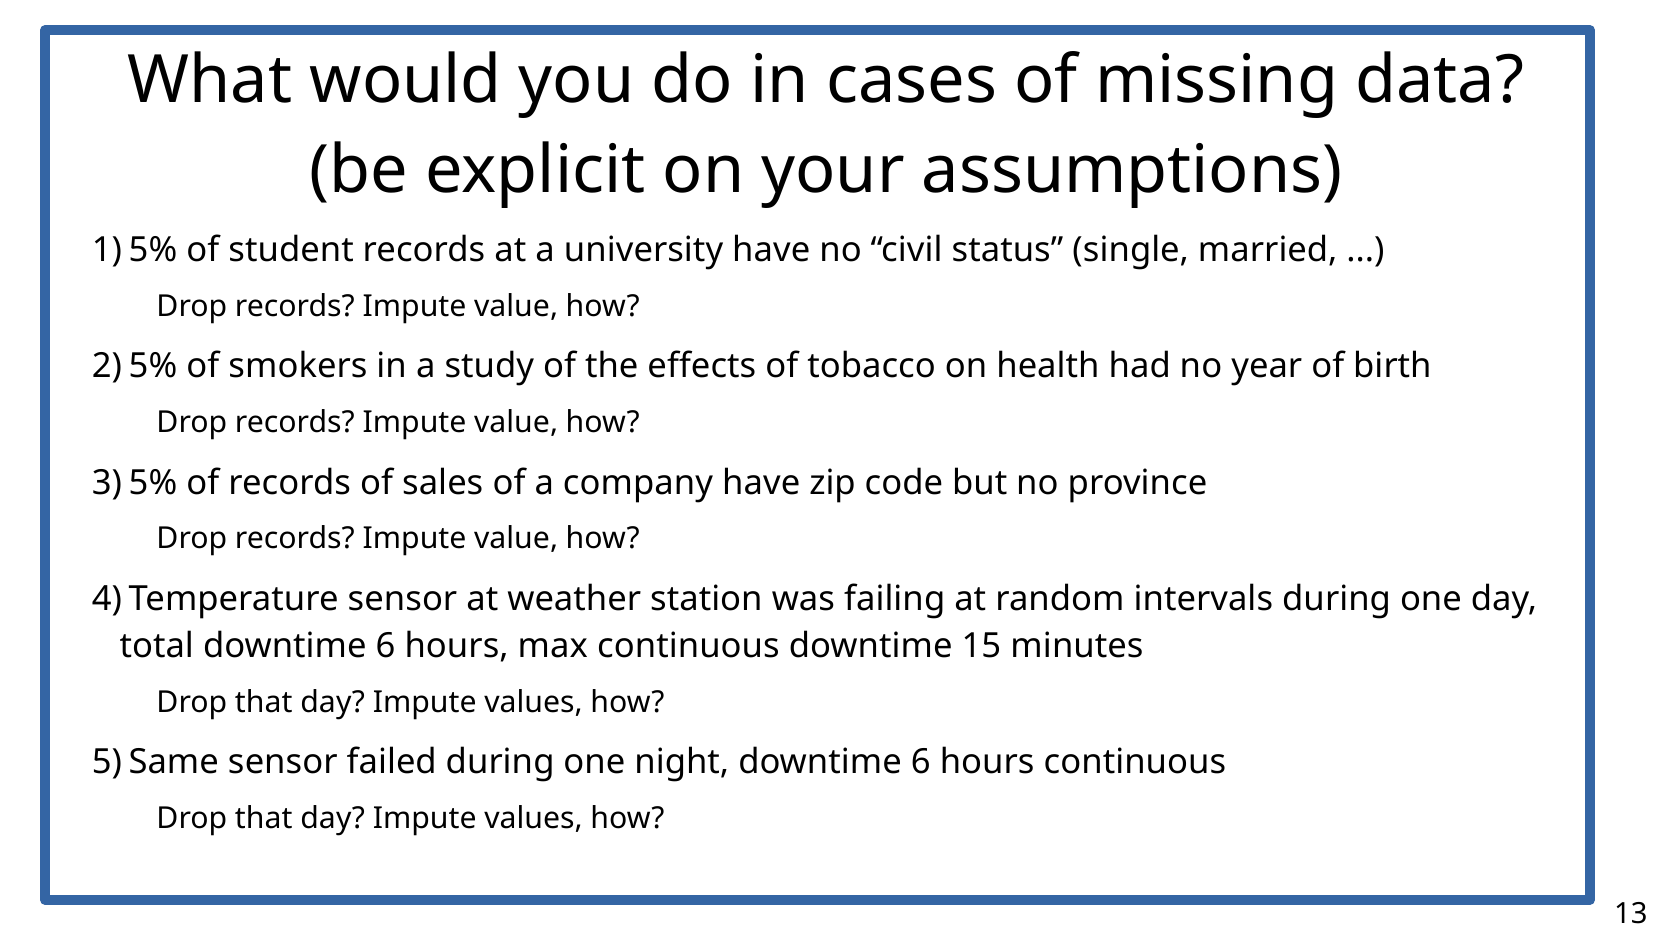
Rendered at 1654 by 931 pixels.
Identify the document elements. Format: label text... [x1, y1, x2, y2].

list 5% of student records at a university have no “civil status” (single, married, ...) Drop records? Impute value, how? 5% of smokers in a study of the effects of tobacco on health had no year of birth Drop records? Impute value, how? 5% of records of sales of a company have zip code but no province Drop records? Impute value, how? Temperature sensor at weather station was failing at random intervals during one day, total downtime 6 hours, max continuous downtime 15 minutes Drop that day? Impute values, how? Same sensor failed during one night, downtime 6 hours continuous Drop that day? Impute values, how? [82, 224, 1561, 856]
title What would you do in cases of missing data? (be explicit on your assumptions) [82, 46, 1571, 197]
